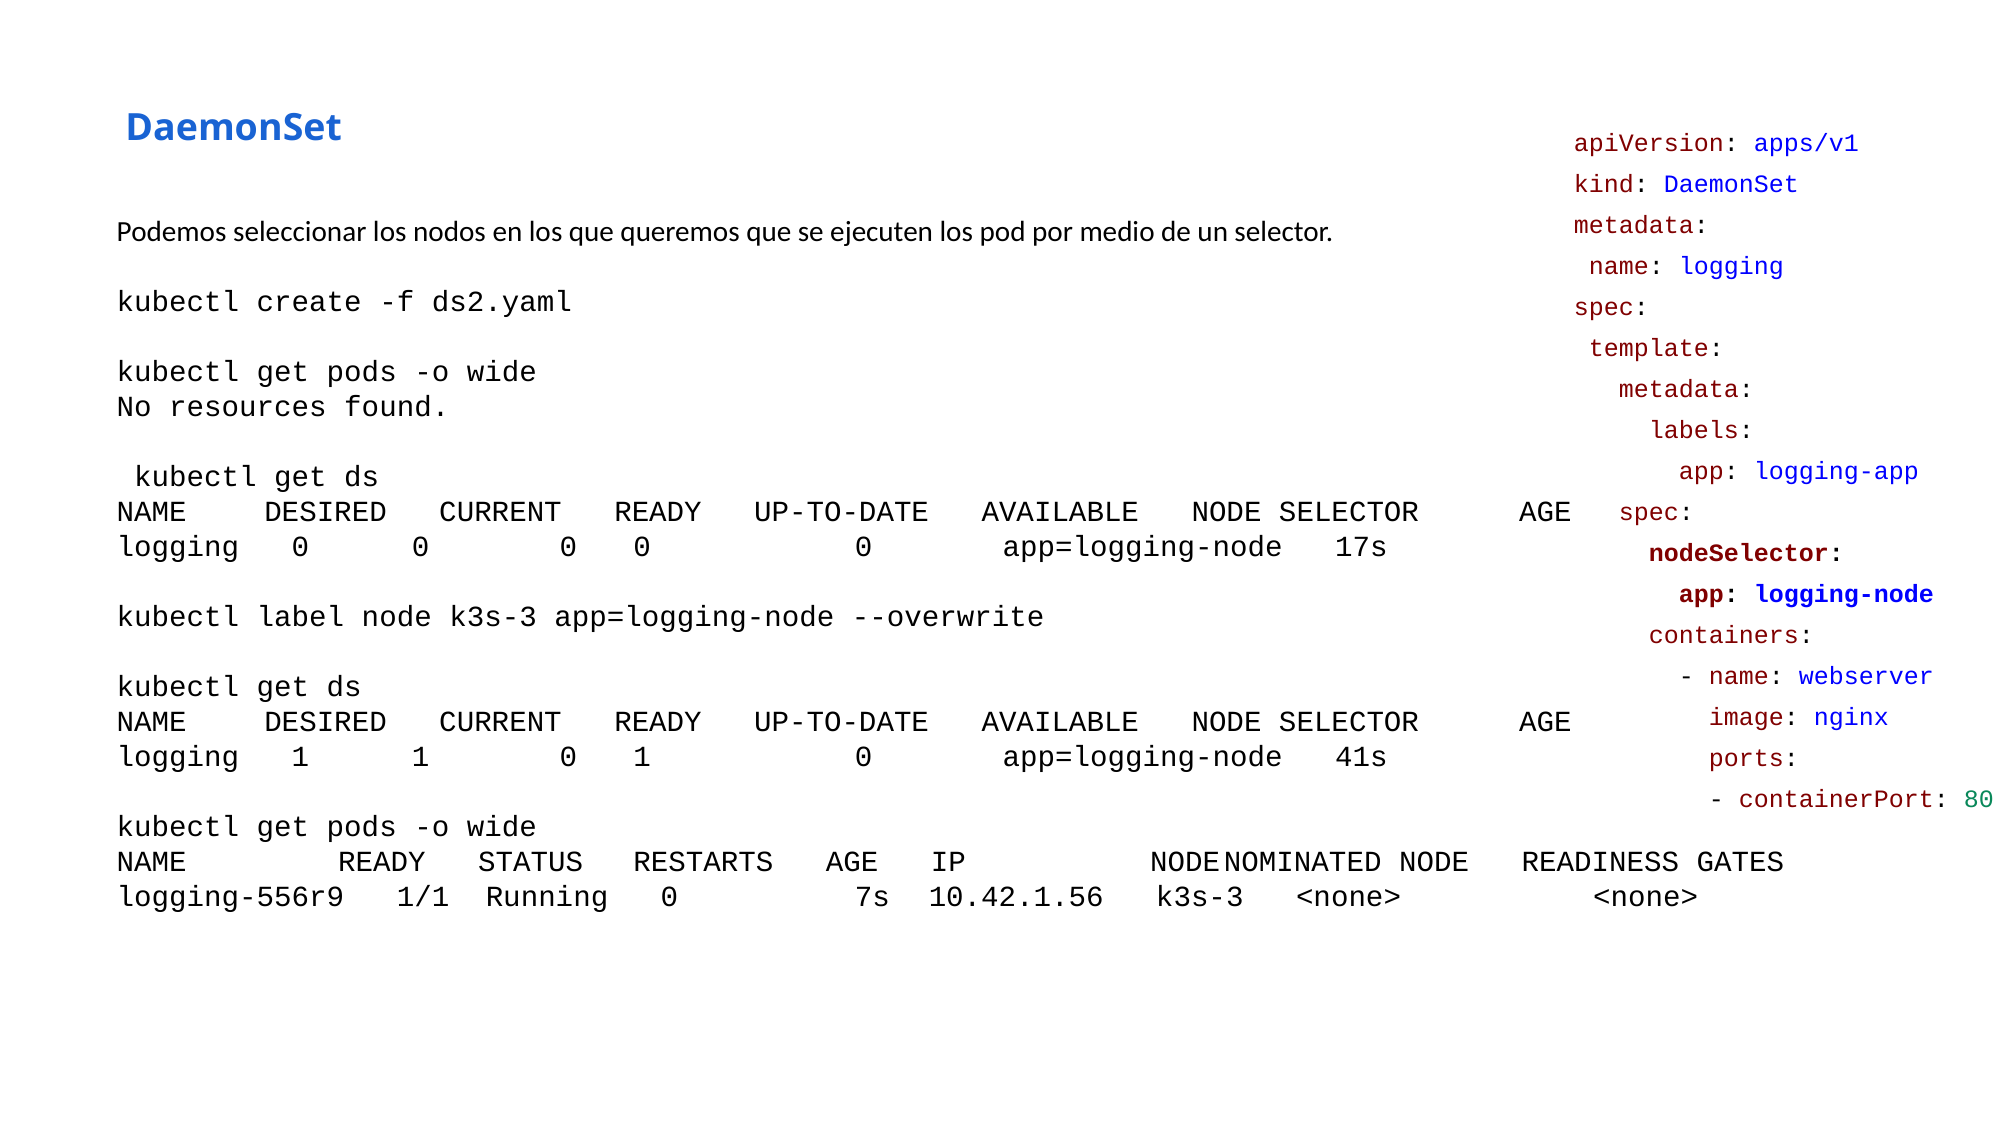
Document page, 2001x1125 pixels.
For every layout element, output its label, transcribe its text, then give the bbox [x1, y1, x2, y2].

text_box Podemos seleccionar los nodos en los que queremos que se ejecuten los pod por medio de un selector. kubectl create -f ds2.yaml kubectl get pods -o wide No resources found. kubectl get ds NAME DESIRED CURRENT READY UP-TO-DATE AVAILABLE NODE SELECTOR AGE logging 0 0 0 0 0 app=logging-node 17s kubectl label node k3s-3 app=logging-node --overwrite kubectl get ds NAME DESIRED CURRENT READY UP-TO-DATE AVAILABLE NODE SELECTOR AGE logging 1 1 0 1 0 app=logging-node 41s kubectl get pods -o wide NAME READY STATUS RESTARTS AGE IP NODE NOMINATED NODE READINESS GATES logging-556r9 1/1 Running 0 7s 10.42.1.56 k3s-3 <none> <none> [101, 205, 1558, 418]
text_box apiVersion: apps/v1 kind: DaemonSet metadata: name: logging spec: template: metadata: labels: app: logging-app spec: nodeSelector: app: logging-node containers: - name: webserver image: nginx ports: - containerPort: 80 [1558, 100, 2000, 776]
text_box DaemonSet [125, 100, 343, 152]
